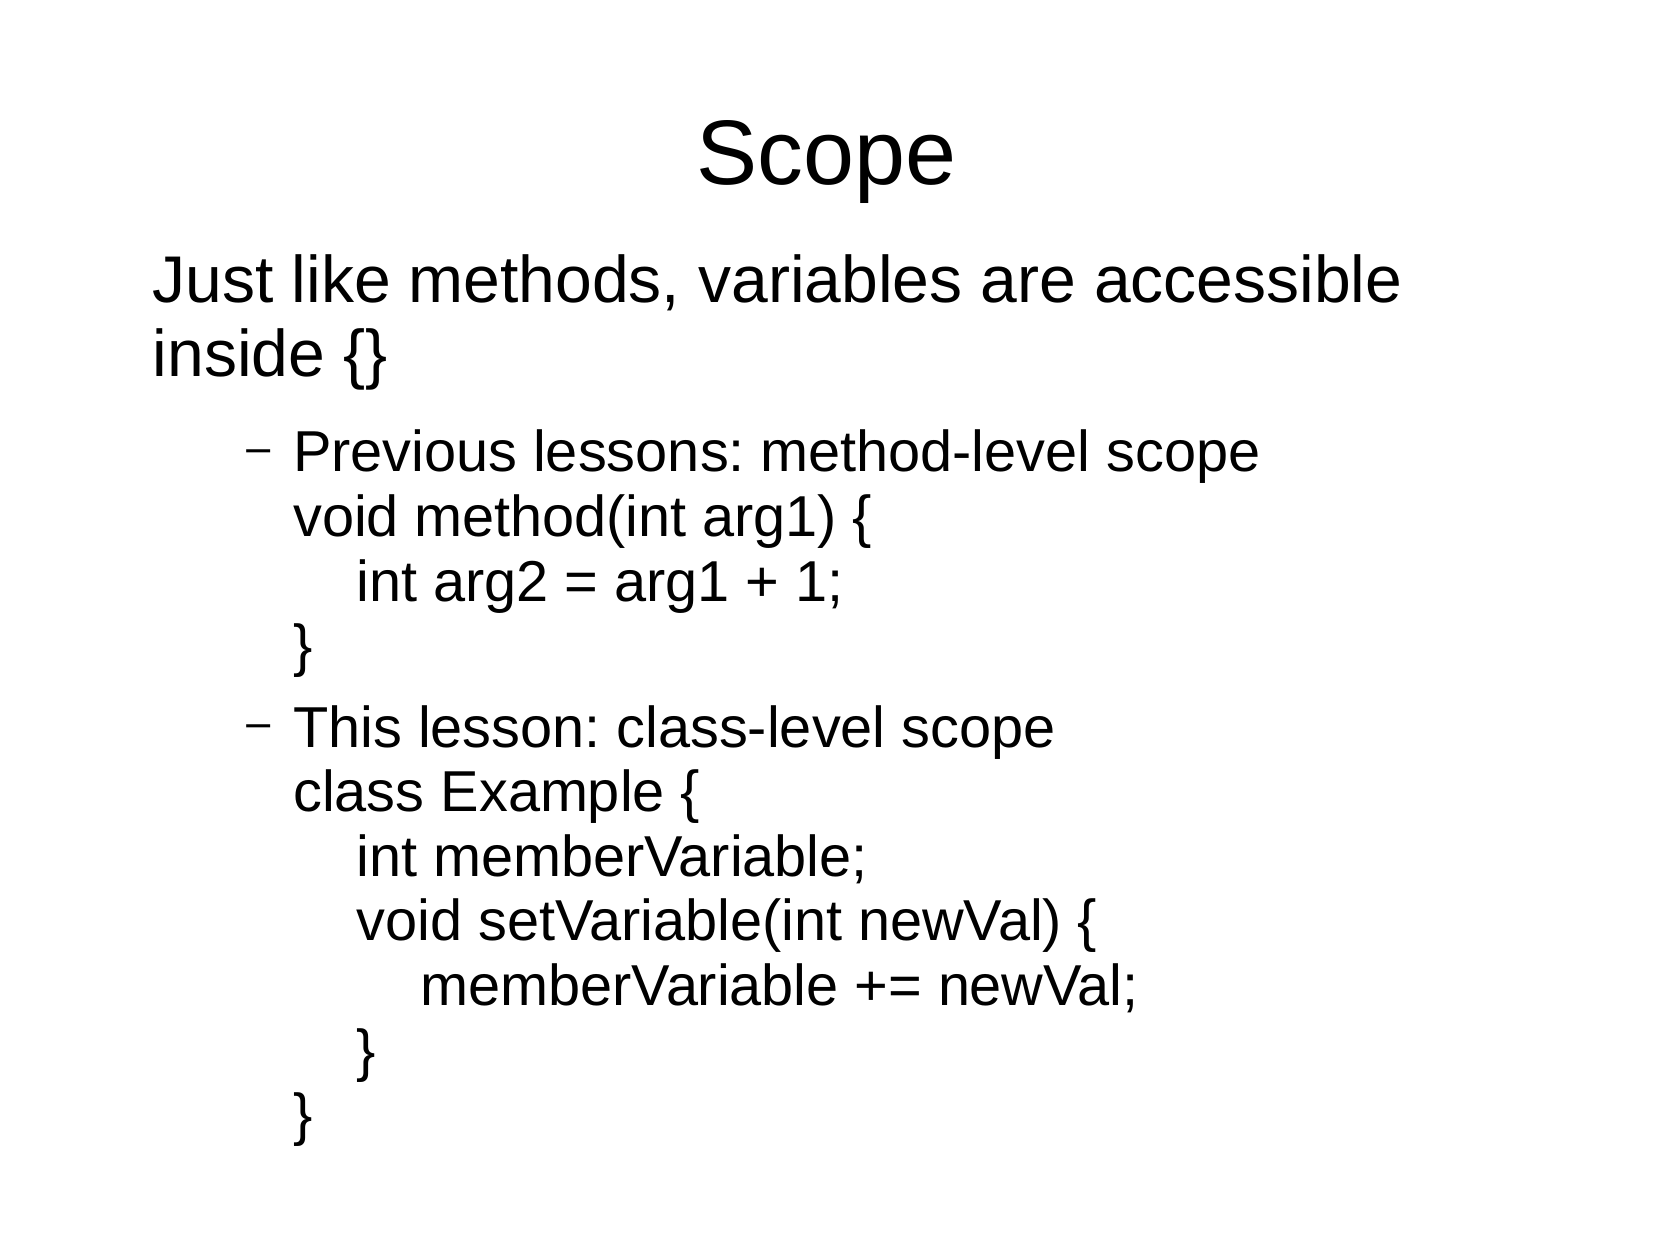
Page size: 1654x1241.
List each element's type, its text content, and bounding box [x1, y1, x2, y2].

title Scope [82, 49, 1571, 242]
list Just like methods, variables are accessible inside {} Previous lessons: method-level scope void method(int arg1) { int arg2 = arg1 + 1; } This lesson: class-level scope class Example { int memberVariable; void setVariable(int newVal) { memberVariable += newVal; } } [82, 242, 1571, 1153]
